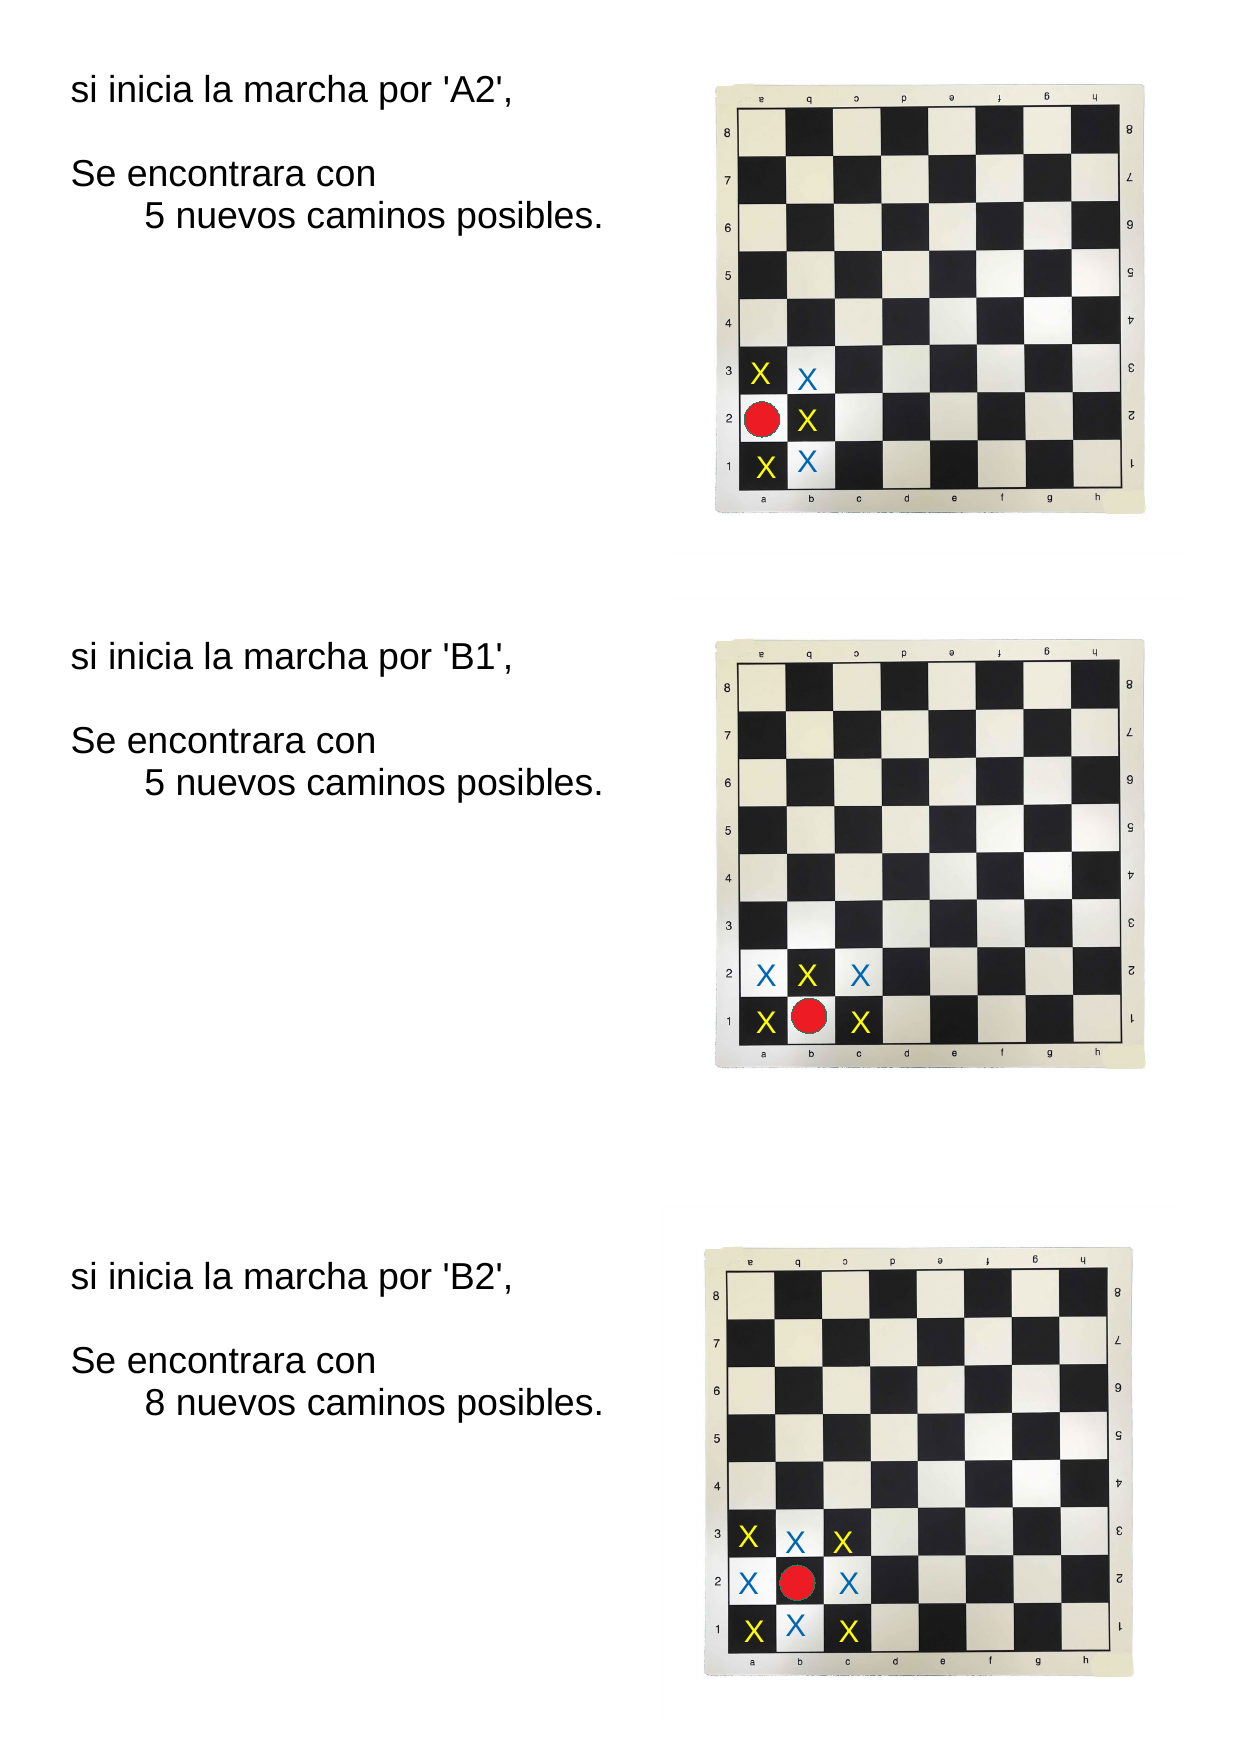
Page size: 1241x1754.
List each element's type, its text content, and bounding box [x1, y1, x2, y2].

text_box X [792, 950, 833, 1001]
text_box si inicia la marcha por 'B1', Se encontrara con 5 nuevos caminos posibles. [55, 627, 733, 811]
text_box X [786, 354, 833, 395]
text_box X [782, 395, 833, 437]
text_box si inicia la marcha por 'A2', Se encontrara con 5 nuevos caminos posibles. [55, 60, 672, 244]
text_box X [741, 950, 792, 998]
text_box [744, 401, 780, 438]
text_box X [774, 1517, 817, 1568]
text_box X [823, 1609, 875, 1657]
picture [661, 1204, 1175, 1719]
text_box X [723, 1559, 774, 1609]
text_box [792, 1001, 827, 1034]
text_box X [774, 1600, 821, 1651]
text_box [779, 1568, 816, 1600]
text_box X [735, 348, 786, 399]
text_box X [741, 443, 792, 493]
text_box X [782, 437, 833, 487]
picture [672, 596, 1187, 1111]
text_box X [823, 1559, 875, 1609]
text_box X [723, 1511, 774, 1559]
text_box X [741, 998, 792, 1048]
picture [672, 41, 1187, 556]
text_box X [835, 950, 886, 998]
text_box X [835, 998, 886, 1048]
text_box X [729, 1606, 780, 1656]
text_box X [817, 1517, 869, 1568]
text_box si inicia la marcha por 'B2', Se encontrara con 8 nuevos caminos posibles. [55, 1248, 733, 1431]
